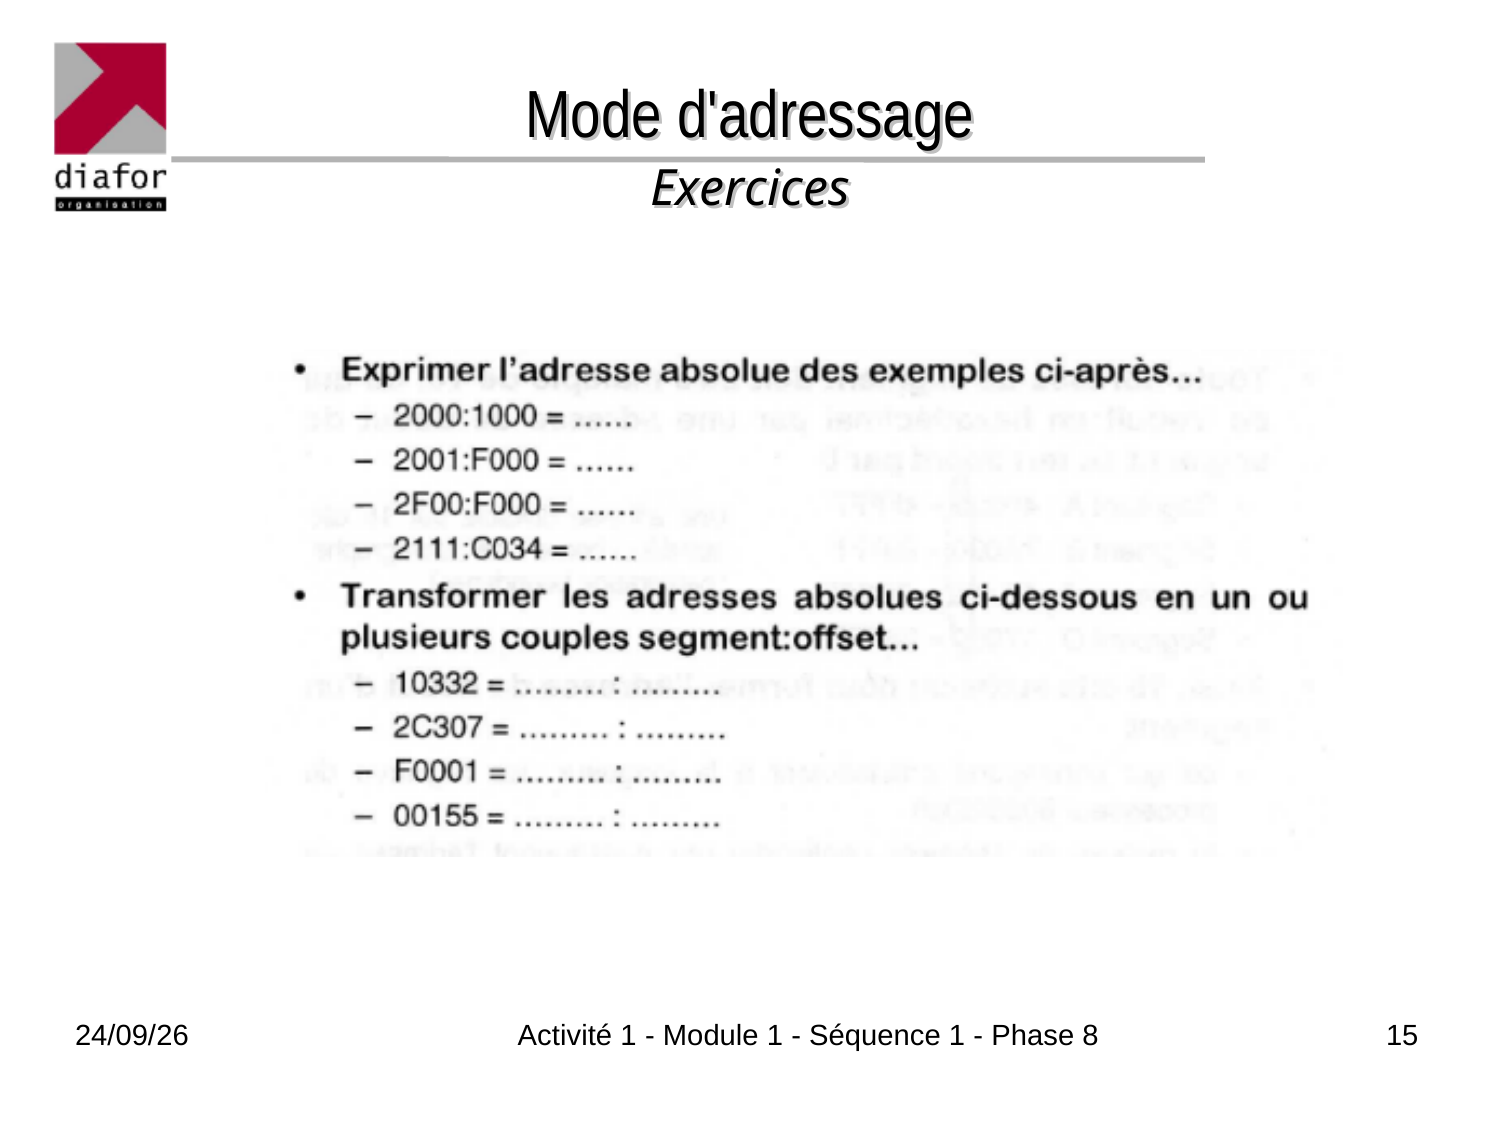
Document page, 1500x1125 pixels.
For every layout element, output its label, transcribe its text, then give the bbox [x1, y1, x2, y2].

picture [53, 42, 168, 213]
picture [265, 349, 1343, 857]
title Mode d'adressage Exercices [75, 45, 1426, 250]
